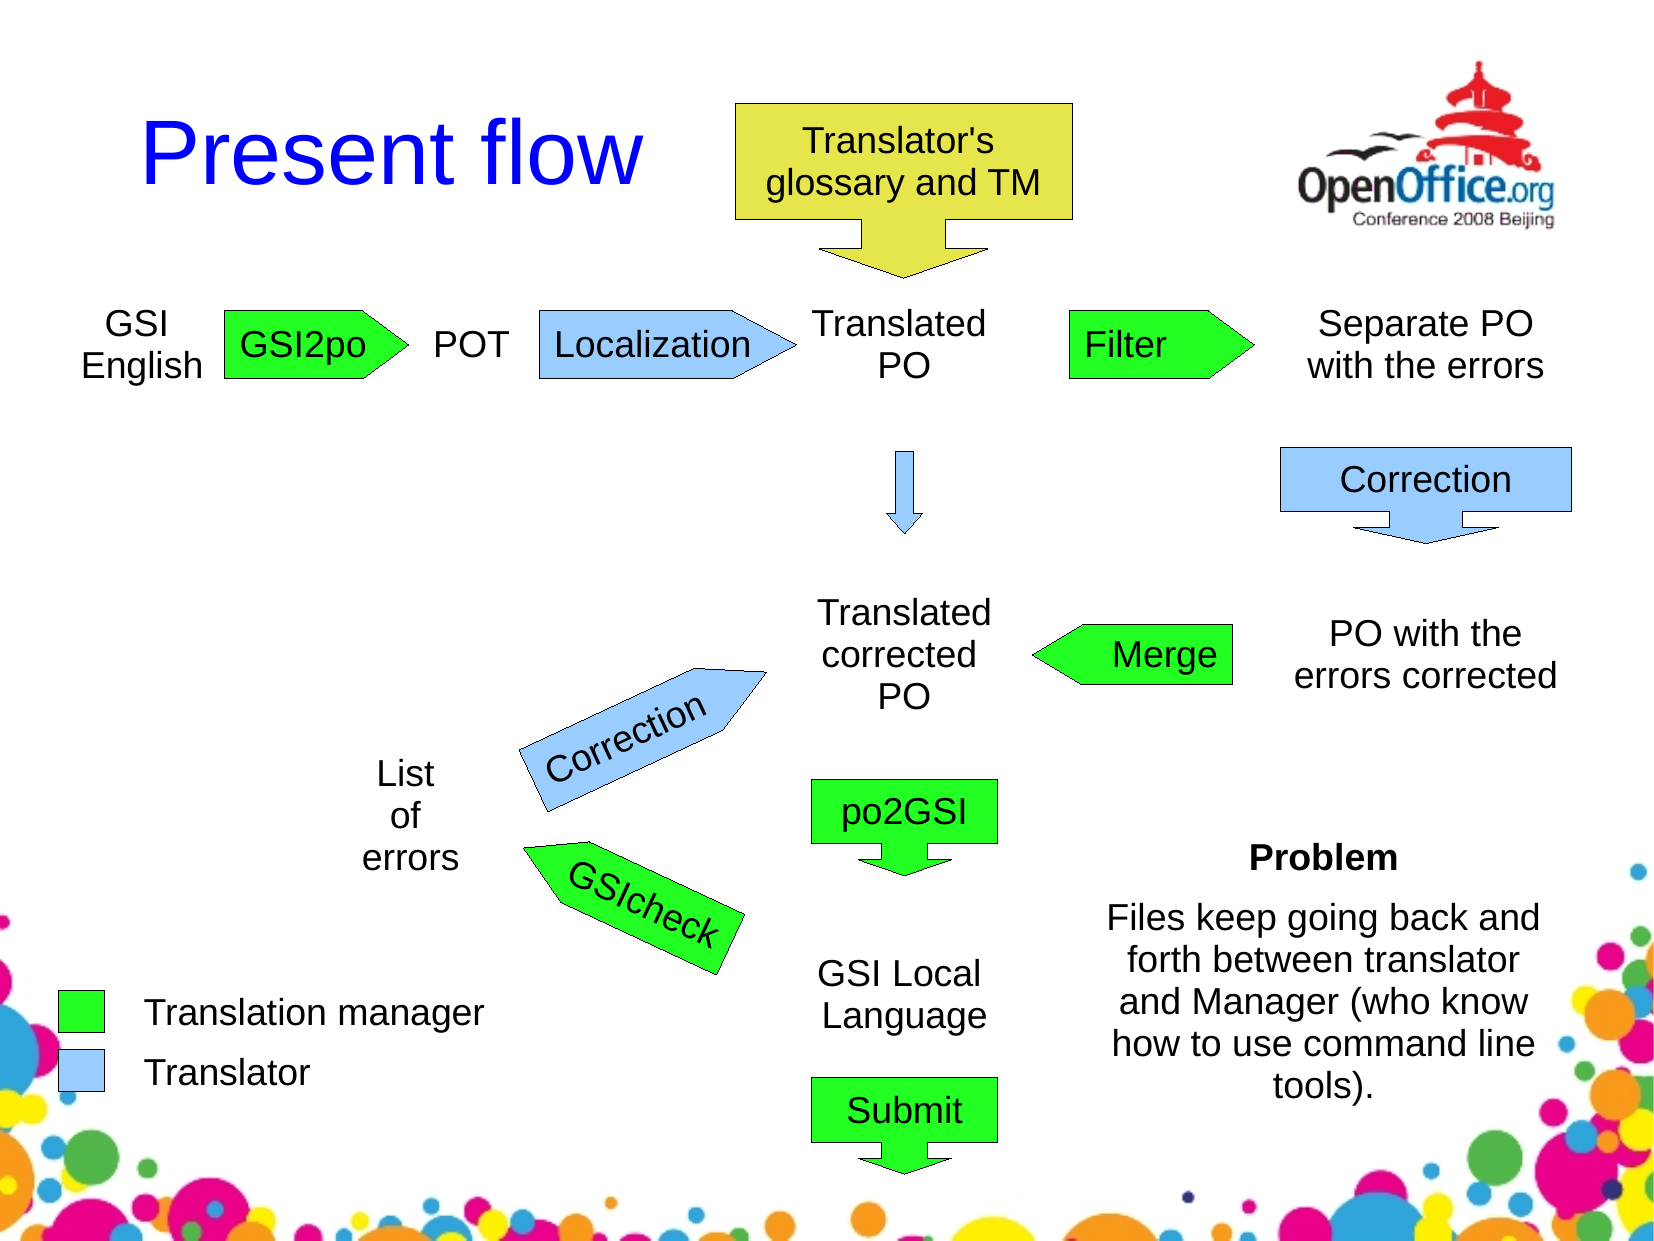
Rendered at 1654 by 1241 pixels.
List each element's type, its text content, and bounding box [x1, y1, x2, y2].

text_box Separate PO with the errors [1292, 295, 1559, 395]
text_box Translation manager [128, 984, 501, 1042]
text_box GSI2po [224, 310, 409, 379]
text_box [886, 451, 923, 534]
text_box Filter [1069, 310, 1255, 379]
text_box Localization [539, 310, 797, 379]
text_box Translated PO [796, 295, 1013, 395]
text_box Submit [811, 1077, 998, 1175]
text_box Problem Files keep going back and forth between translator and Manager (who know how to use command line tools). [1091, 829, 1559, 1116]
text_box Correction [1280, 447, 1572, 544]
text_box Correction [519, 668, 767, 812]
text_box Translator's glossary and TM [735, 103, 1073, 279]
text_box List of errors [347, 745, 475, 887]
title Present flow [82, 56, 701, 250]
text_box [58, 1049, 105, 1092]
text_box GSI English [66, 295, 219, 395]
text_box PO with the errors corrected [1278, 605, 1573, 705]
text_box POT [418, 316, 526, 374]
text_box GSIcheck [523, 841, 745, 975]
picture [0, 810, 1654, 1241]
text_box GSI Local Language [802, 945, 1007, 1045]
text_box Translator [128, 1043, 326, 1101]
text_box [58, 990, 105, 1033]
text_box po2GSI [811, 779, 998, 876]
picture [1285, 51, 1569, 250]
text_box Translated corrected PO [802, 584, 1008, 726]
text_box Merge [1032, 624, 1233, 685]
